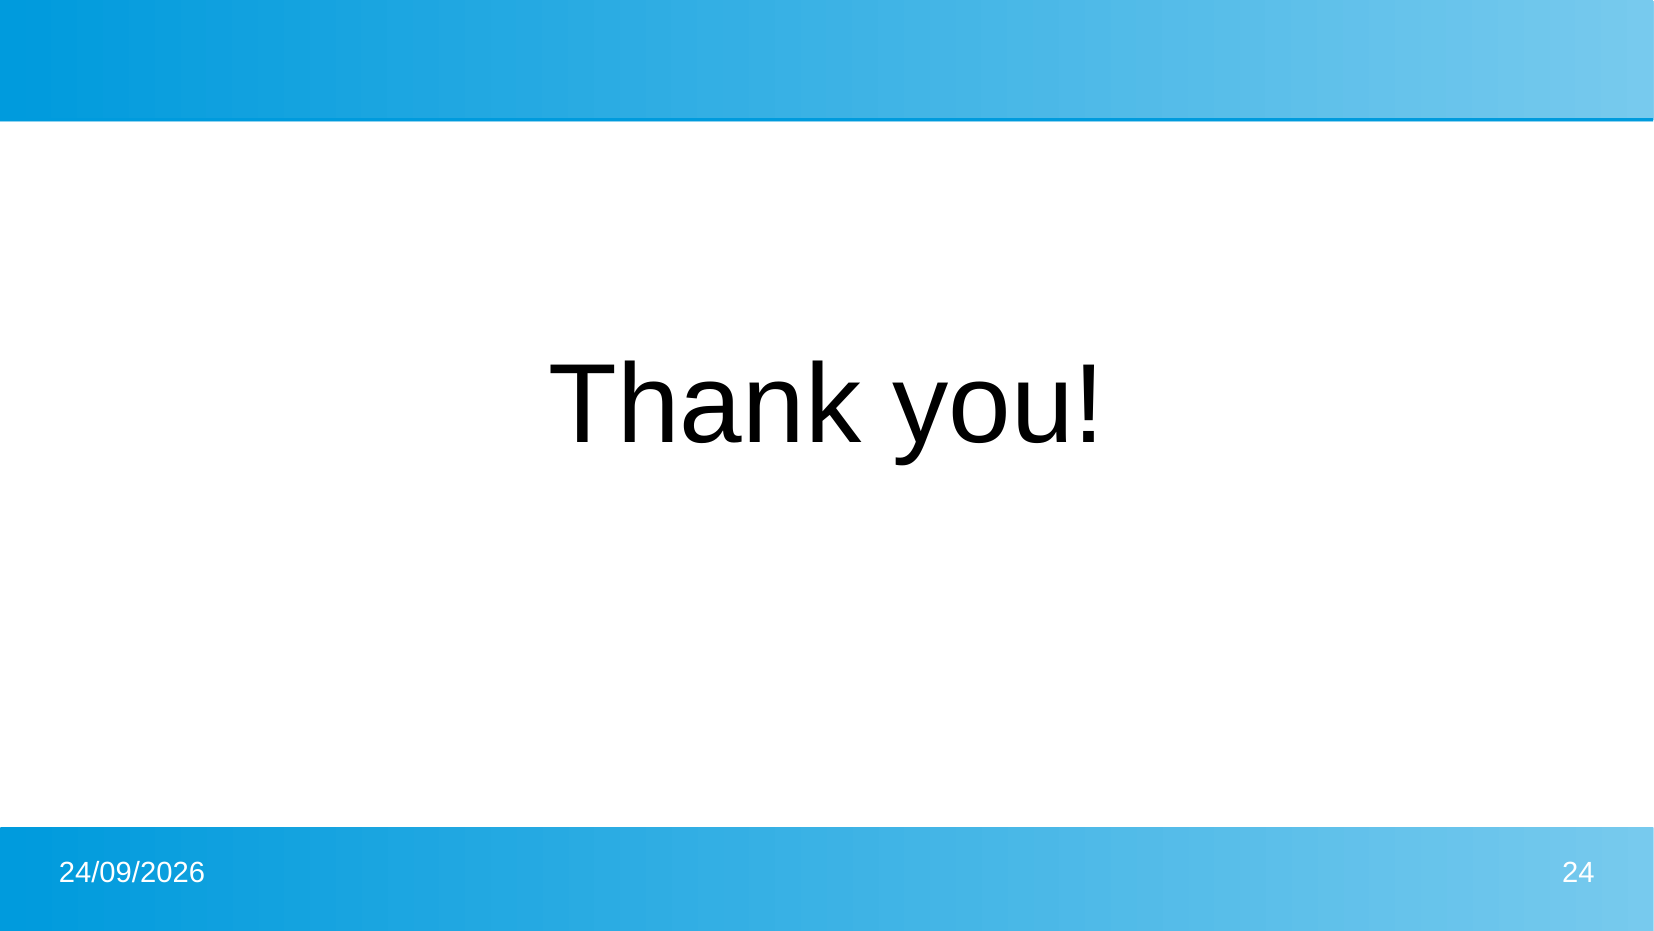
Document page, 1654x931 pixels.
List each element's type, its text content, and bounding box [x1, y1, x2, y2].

title Thank you! [59, 341, 1595, 467]
